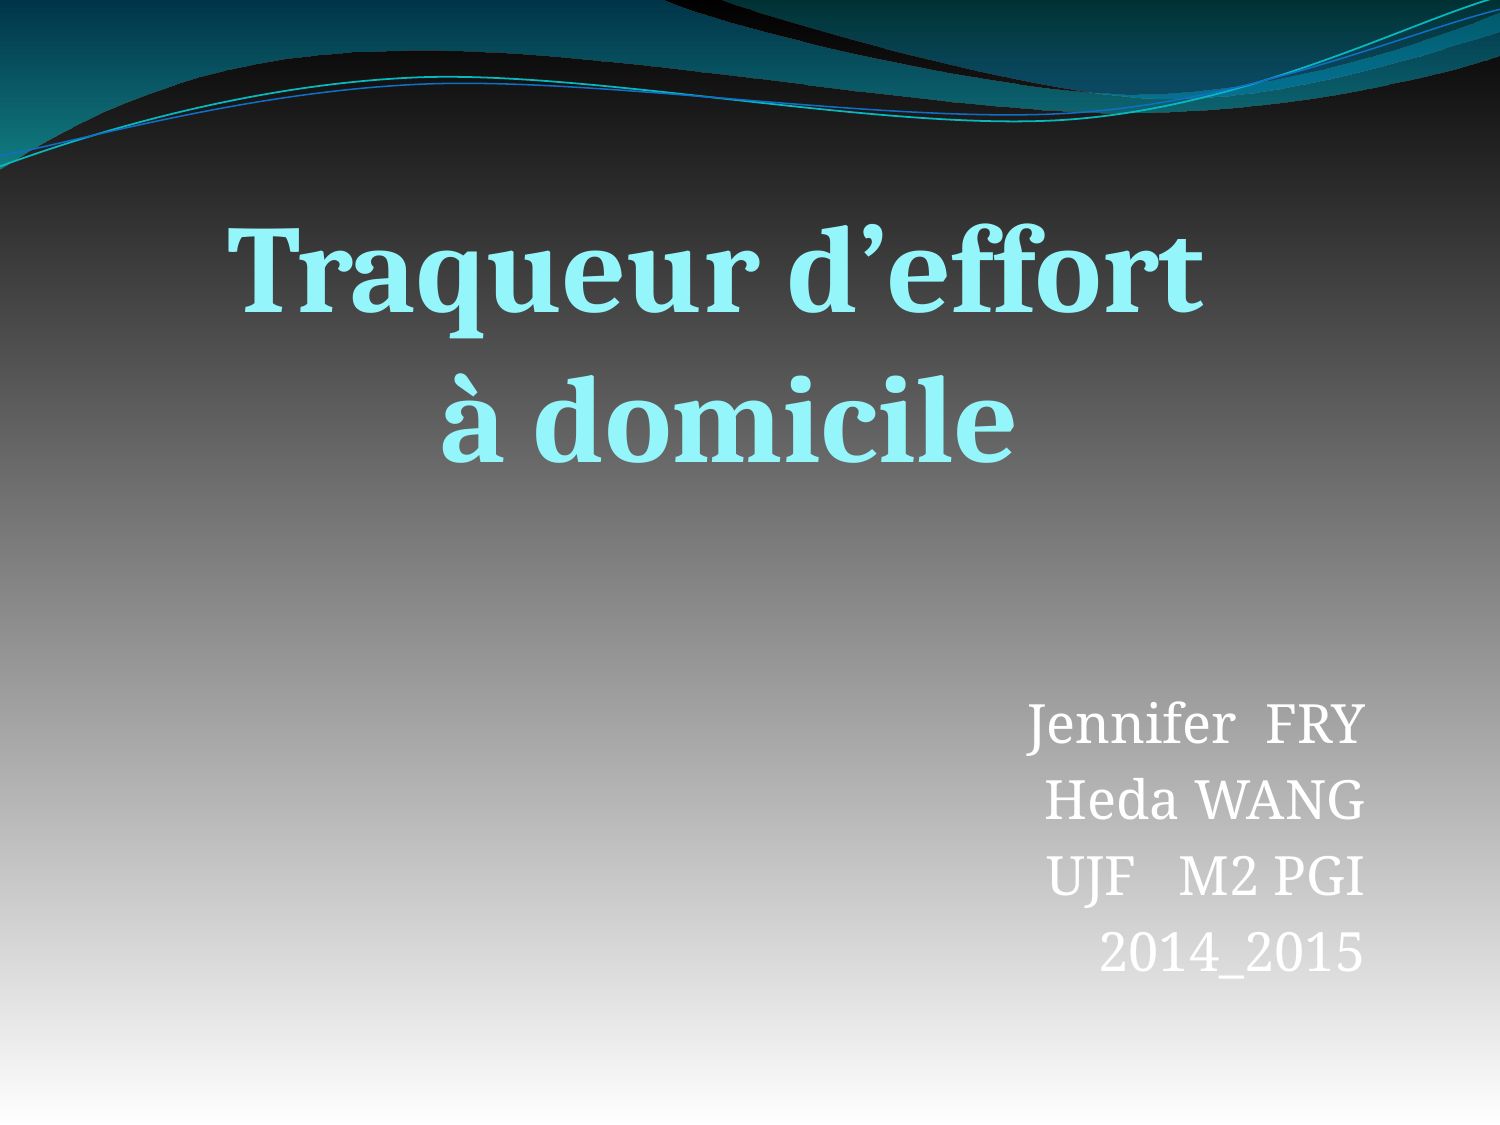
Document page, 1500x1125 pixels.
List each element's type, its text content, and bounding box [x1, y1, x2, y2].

subtitle Jennifer FRY Heda WANG UJF M2 PGI 2014_2015 [87, 681, 1376, 1079]
title Traqueur d’effort à domicile [87, 187, 1376, 488]
